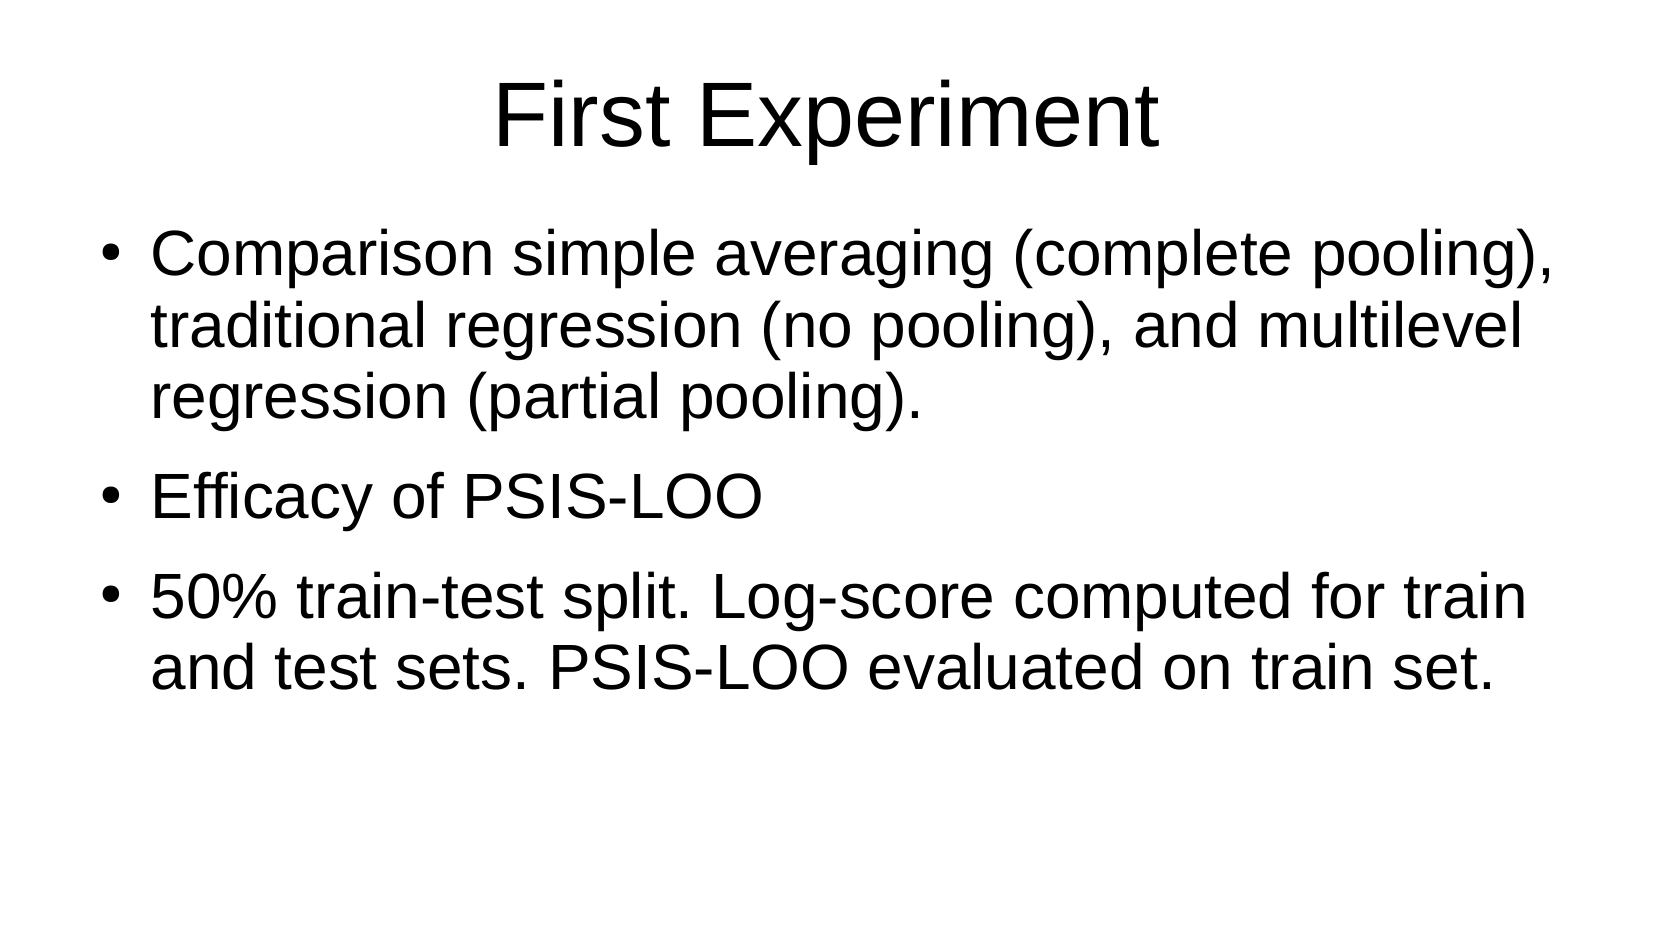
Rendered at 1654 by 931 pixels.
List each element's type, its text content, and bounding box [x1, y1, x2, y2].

title First Experiment [82, 37, 1571, 193]
list Comparison simple averaging (complete pooling), traditional regression (no pooling), and multilevel regression (partial pooling). Efficacy of PSIS-LOO 50% train-test split. Log-score computed for train and test sets. PSIS-LOO evaluated on train set. [82, 217, 1571, 758]
